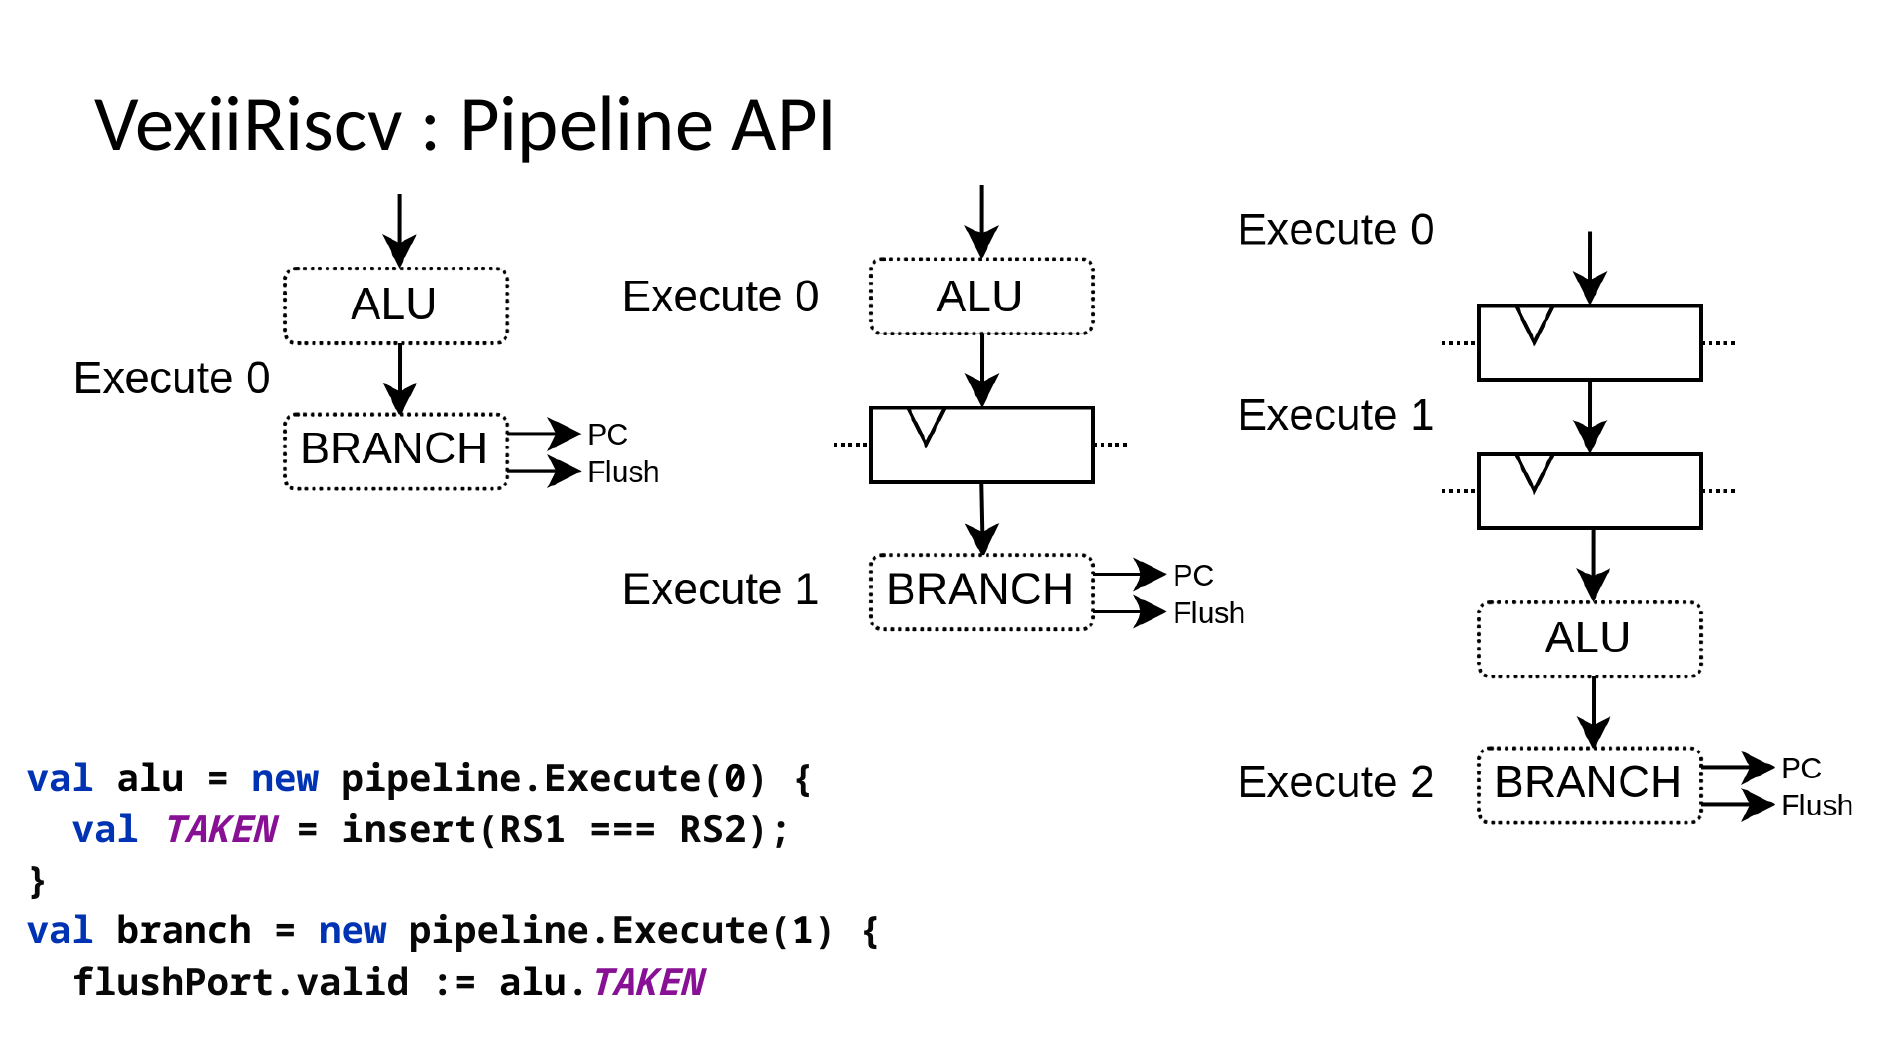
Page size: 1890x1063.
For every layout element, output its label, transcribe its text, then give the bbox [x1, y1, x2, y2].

text_box val alu = new pipeline.Execute(0) { val TAKEN = insert(RS1 === RS2); } val branch = new pipeline.Execute(1) { flushPort.valid := alu.TAKEN pcPort.valid := alu.TAKEN pcPort.pc := .. } [11, 590, 1560, 1063]
title VexiiRiscv : Pipeline API [94, 42, 1796, 118]
picture [23, 118, 1890, 878]
